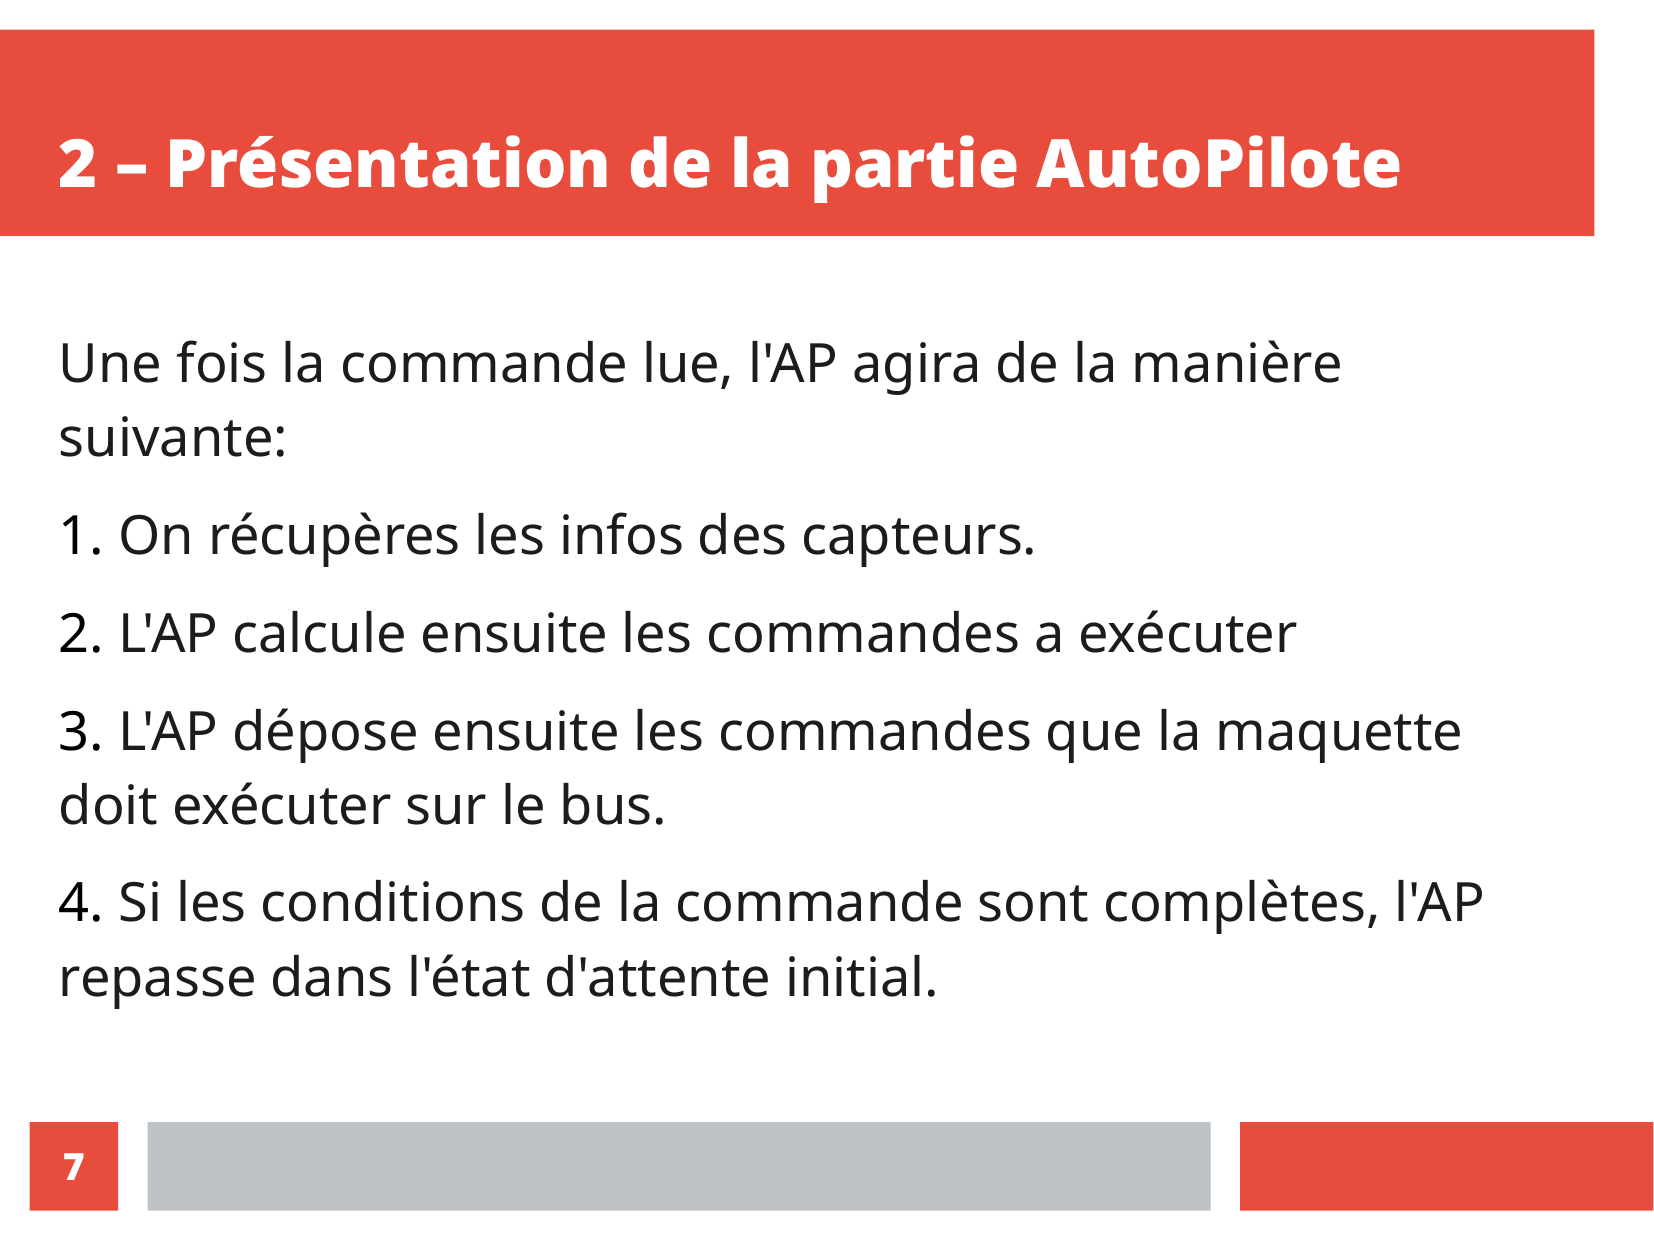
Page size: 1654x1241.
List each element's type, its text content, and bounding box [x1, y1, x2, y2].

list Une fois la commande lue, l'AP agira de la manière suivante: On récupères les infos des capteurs. L'AP calcule ensuite les commandes a exécuter L'AP dépose ensuite les commandes que la maquette doit exécuter sur le bus. Si les conditions de la commande sont complètes, l'AP repasse dans l'état d'attente initial. [59, 324, 1565, 1093]
title 2 – Présentation de la partie AutoPilote [59, 59, 1595, 207]
